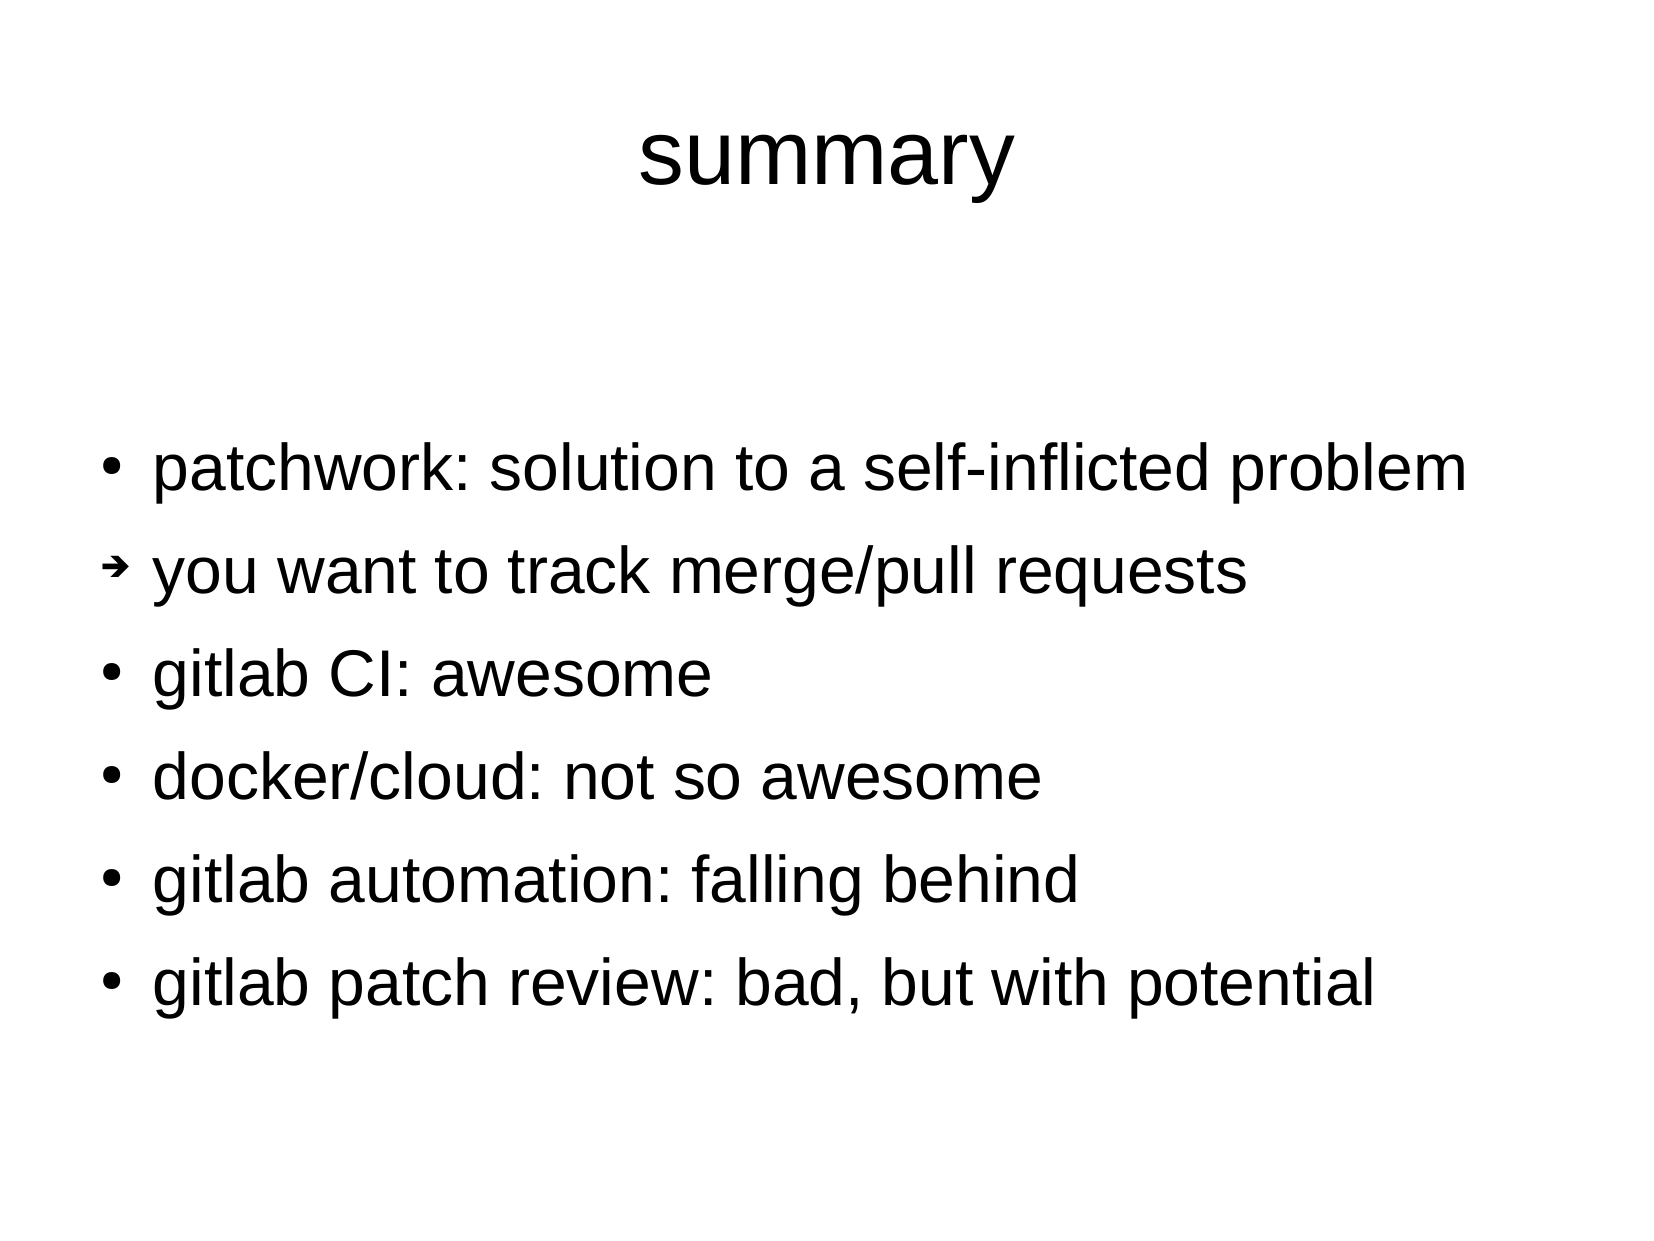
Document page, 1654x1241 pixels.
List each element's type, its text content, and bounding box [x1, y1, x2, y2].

title summary [82, 49, 1571, 257]
list patchwork: solution to a self-inflicted problem you want to track merge/pull requests gitlab CI: awesome docker/cloud: not so awesome gitlab automation: falling behind gitlab patch review: bad, but with potential [82, 431, 1571, 1021]
